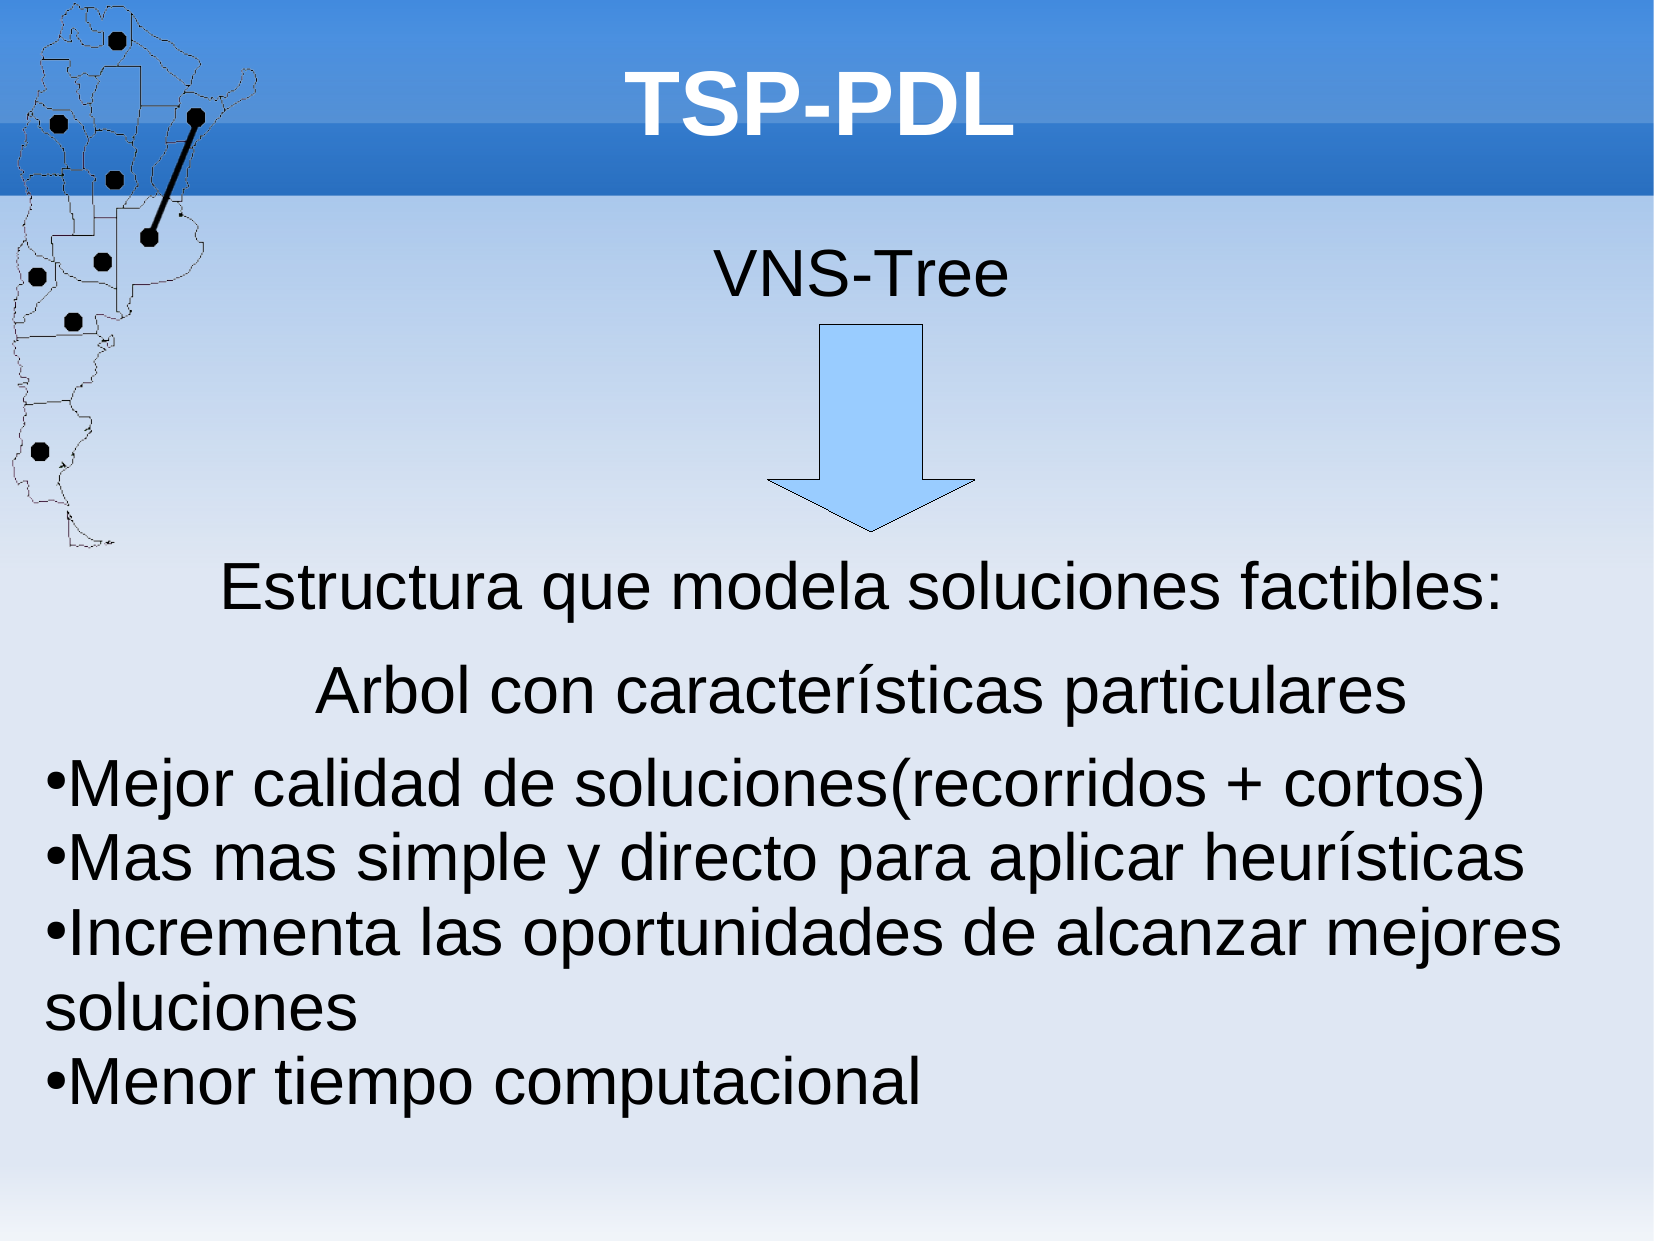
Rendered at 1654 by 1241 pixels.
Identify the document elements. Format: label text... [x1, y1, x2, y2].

text_box Mejor calidad de soluciones(recorridos + cortos) Mas mas simple y directo para aplicar heurísticas Incrementa las oportunidades de alcanzar mejores soluciones Menor tiempo computacional [29, 738, 1595, 1127]
list VNS-Tree Estructura que modela soluciones factibles: Arbol con características particulares [59, 236, 1595, 738]
picture [0, 0, 1654, 1241]
title TSP-PDL [296, 7, 1565, 200]
text_box [767, 324, 975, 532]
